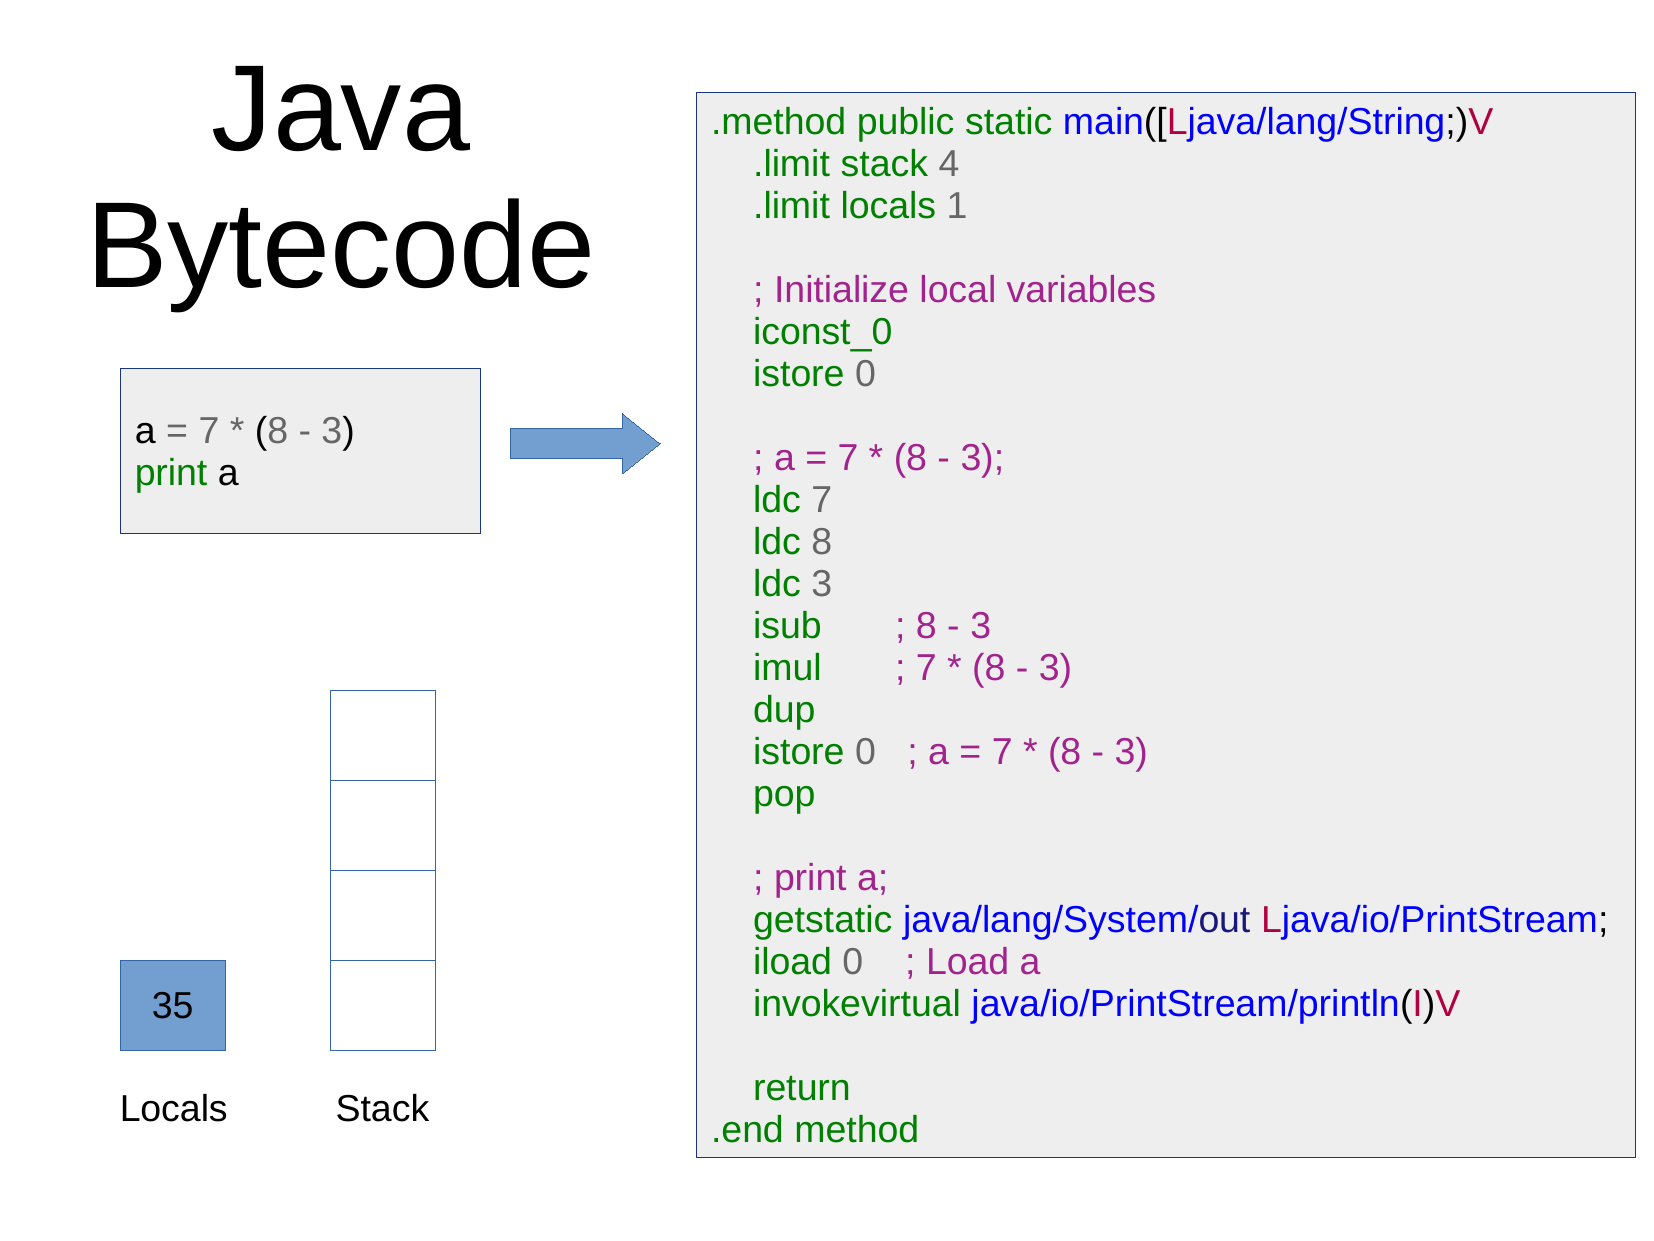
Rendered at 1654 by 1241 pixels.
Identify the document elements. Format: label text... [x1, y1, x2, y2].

text_box a = 7 * (8 - 3) print a [120, 368, 481, 534]
text_box .method public static main([Ljava/lang/String;)V .limit stack 4 .limit locals 1 ; Initialize local variables iconst_0 istore 0 ; a = 7 * (8 - 3); ldc 7 ldc 8 ldc 3 isub ; 8 - 3 imul ; 7 * (8 - 3) dup istore 0 ; a = 7 * (8 - 3) pop ; print a; getstatic java/lang/System/out Ljava/io/PrintStream; iload 0 ; Load a invokevirtual java/io/PrintStream/println(I)V return .end method [696, 92, 1636, 1158]
text_box Stack [320, 1080, 471, 1137]
text_box 35 [120, 960, 226, 1051]
text_box [510, 413, 661, 474]
title Java Bytecode [0, 39, 683, 314]
text_box Locals [105, 1080, 256, 1137]
text_box [330, 690, 436, 1051]
